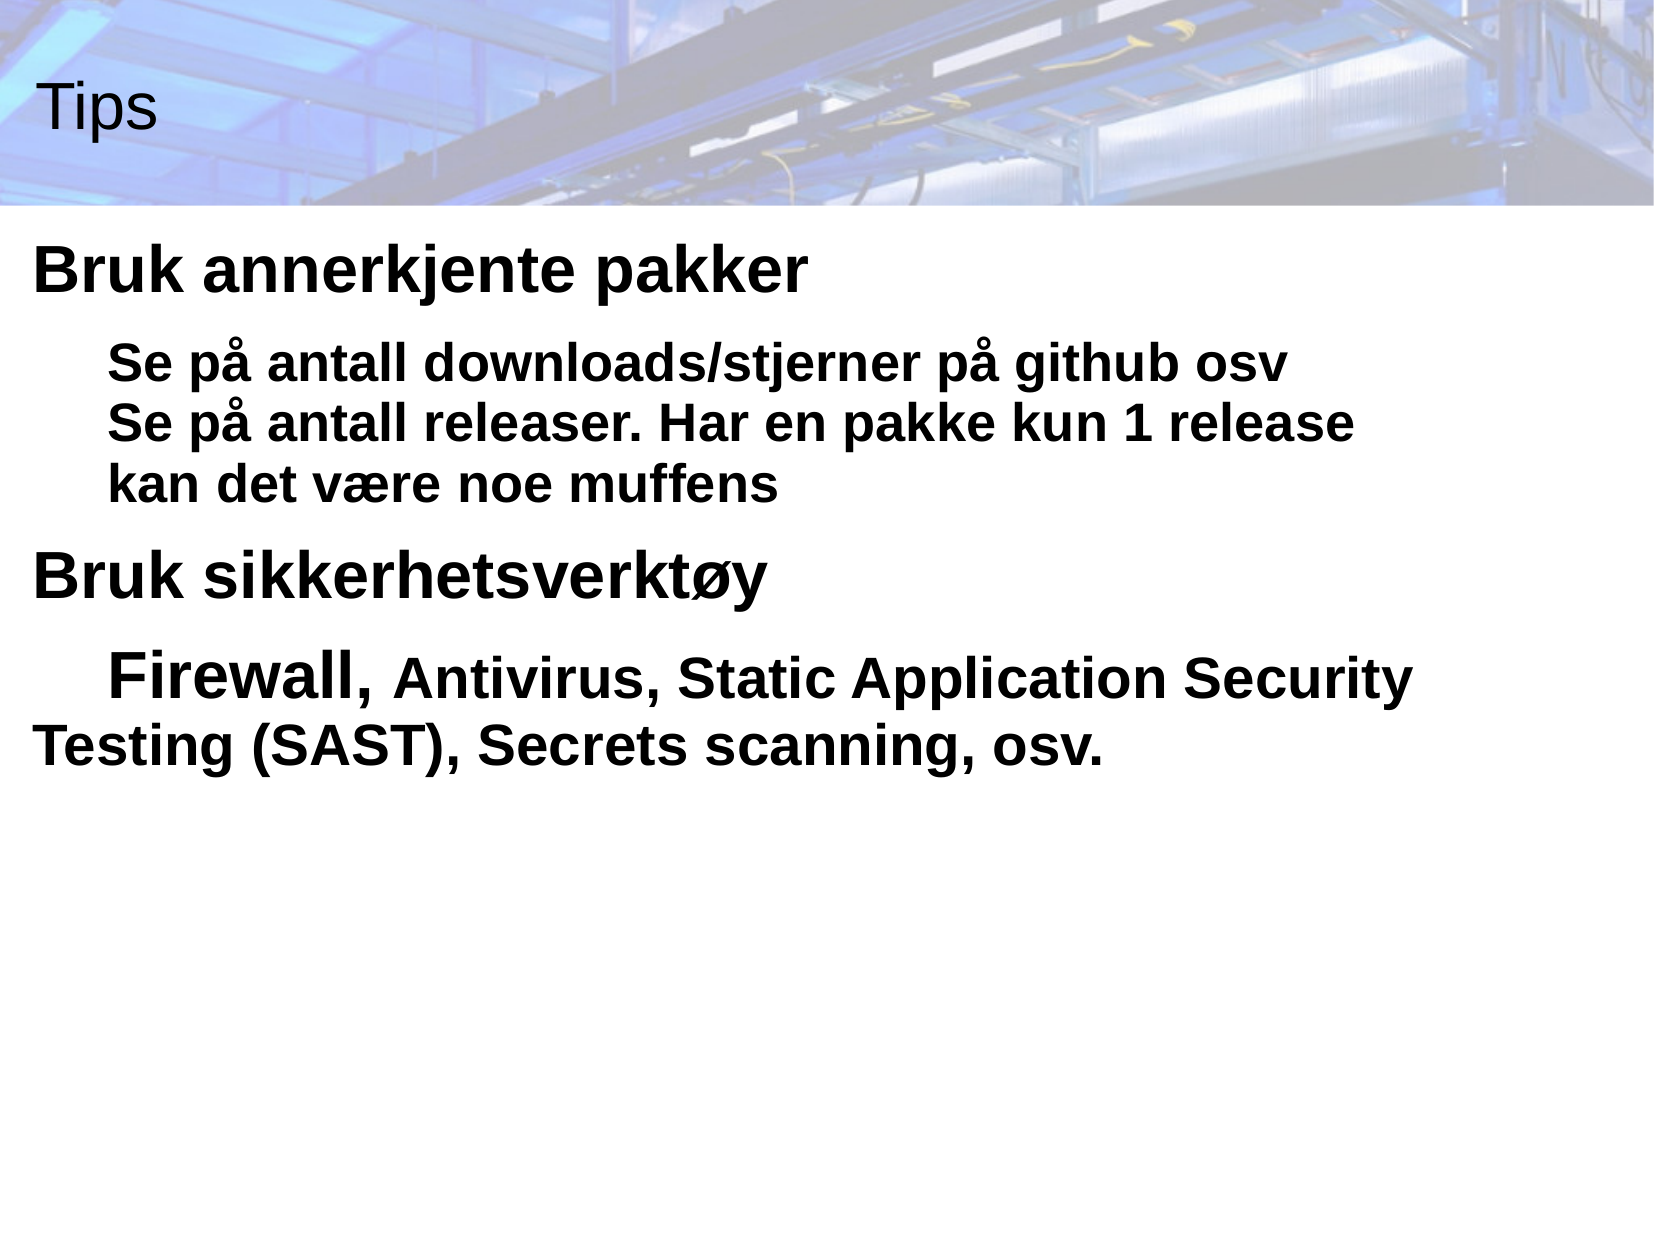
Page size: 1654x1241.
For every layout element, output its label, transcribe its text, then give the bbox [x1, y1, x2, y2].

title Tips [11, 2, 1501, 211]
text_box Bruk annerkjente pakker Se på antall downloads/stjerner på github osv Se på antall releaser. Har en pakke kun 1 release kan det være noe muffens Bruk sikkerhetsverktøy Firewall, Antivirus, Static Application Security Testing (SAST), Secrets scanning, osv. [17, 225, 1471, 1021]
picture [0, 0, 1654, 1241]
